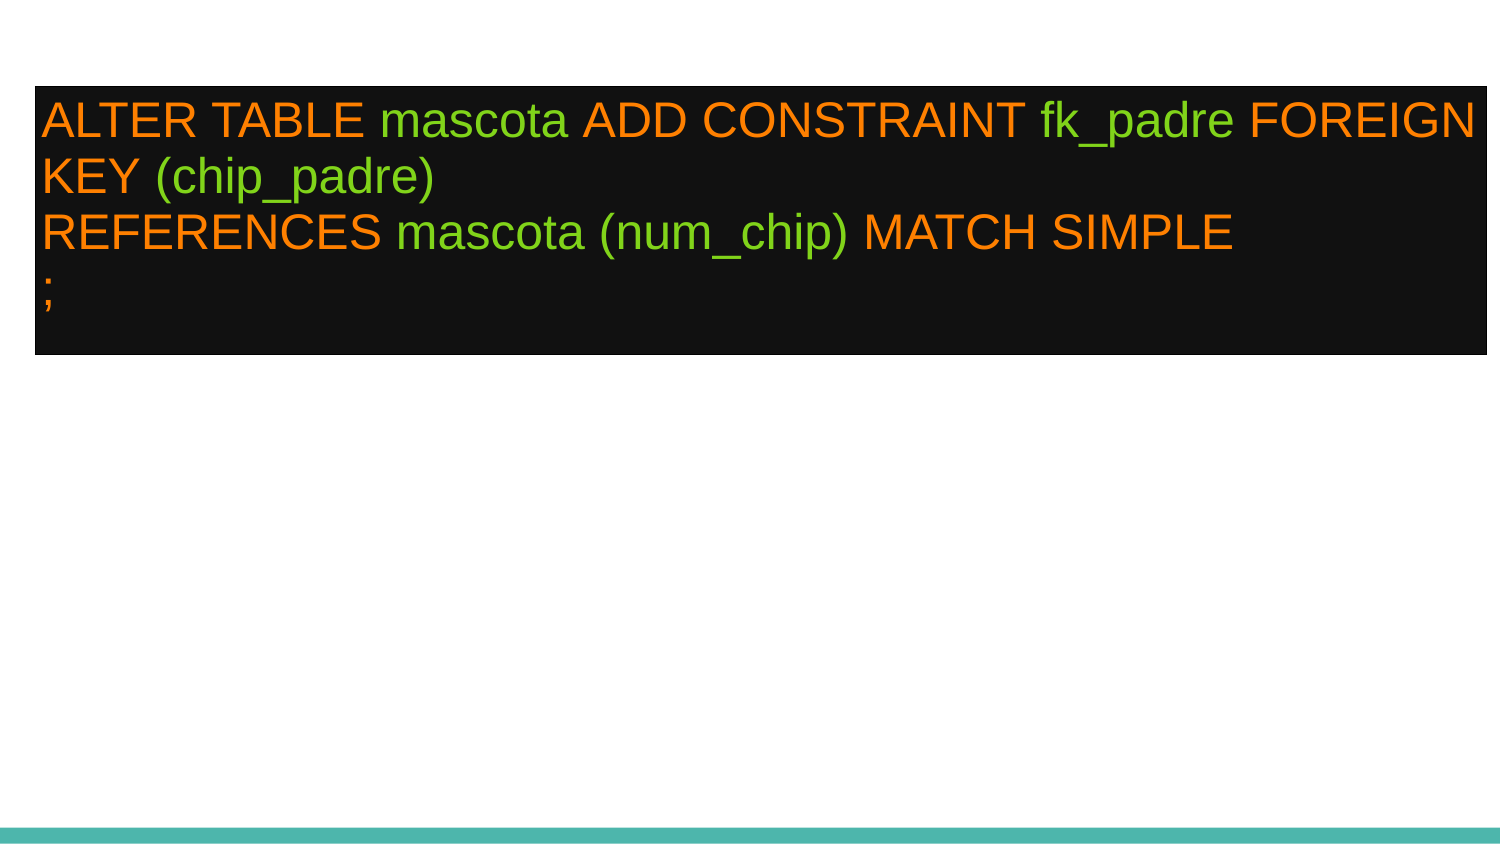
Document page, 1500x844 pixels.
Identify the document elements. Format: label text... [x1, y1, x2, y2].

table_header ALTER TABLE mascota ADD CONSTRAINT fk_padre FOREIGN KEY (chip_padre) REFERENCES mascota (num_chip) MATCH SIMPLE ; [36, 87, 1486, 354]
